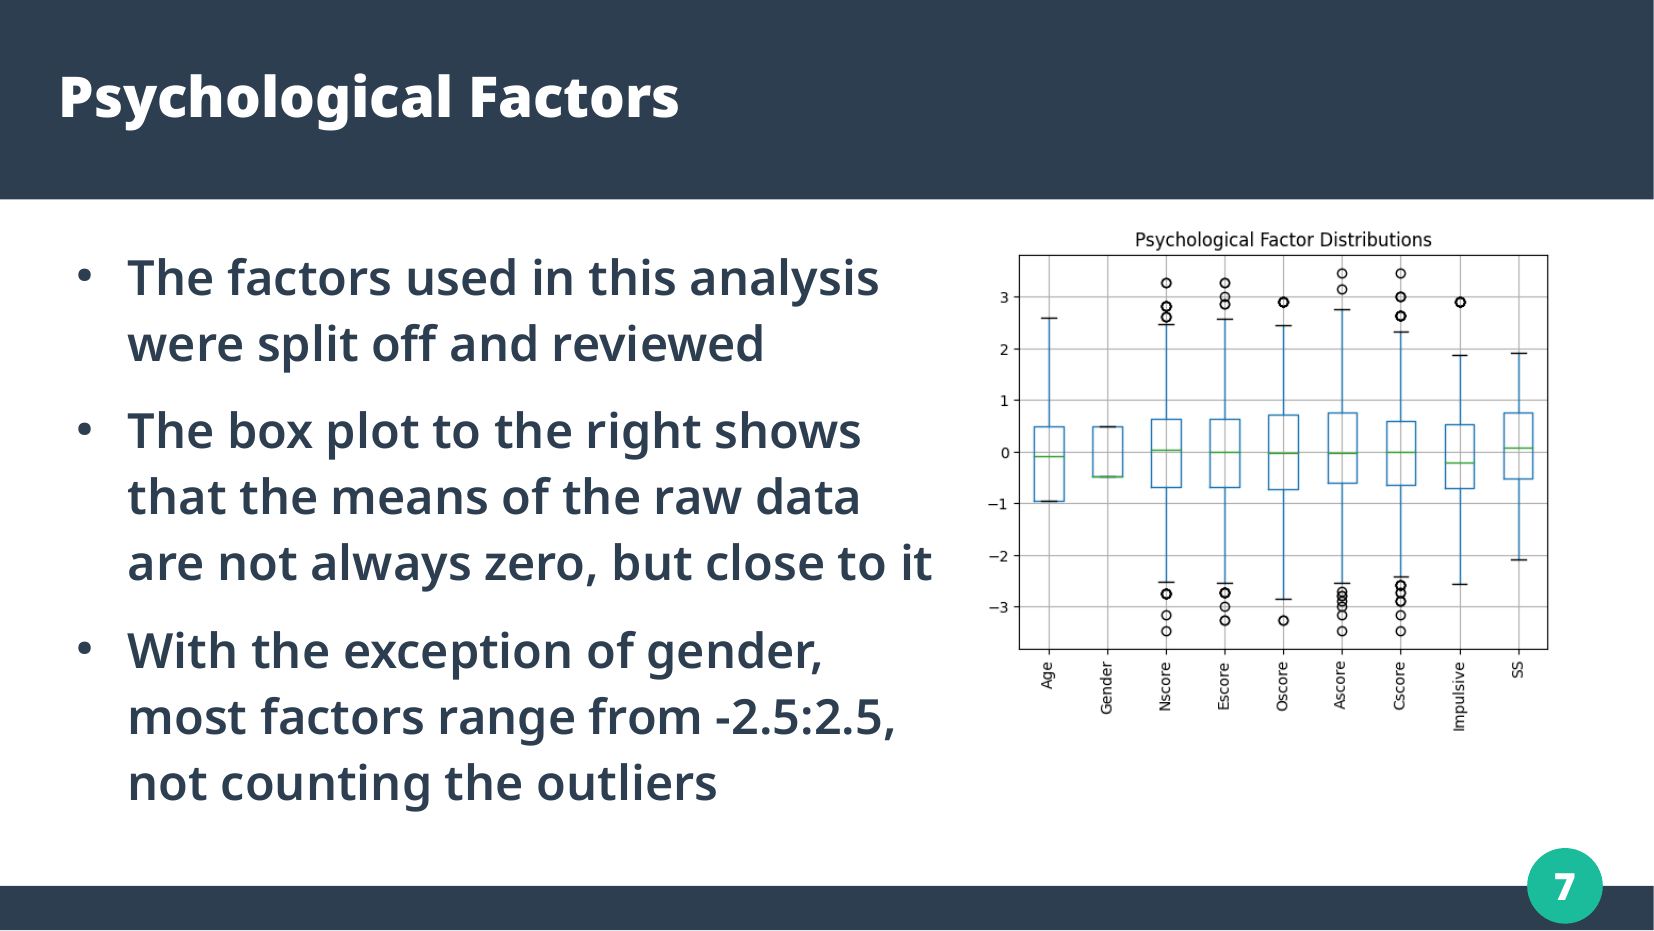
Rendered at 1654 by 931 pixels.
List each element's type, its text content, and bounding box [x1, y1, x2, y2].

list The factors used in this analysis were split off and reviewed The box plot to the right shows that the means of the raw data are not always zero, but close to it With the exception of gender, most factors range from -2.5:2.5, not counting the outliers [59, 243, 938, 864]
picture [988, 224, 1576, 751]
title Psychological Factors [59, 37, 1595, 155]
